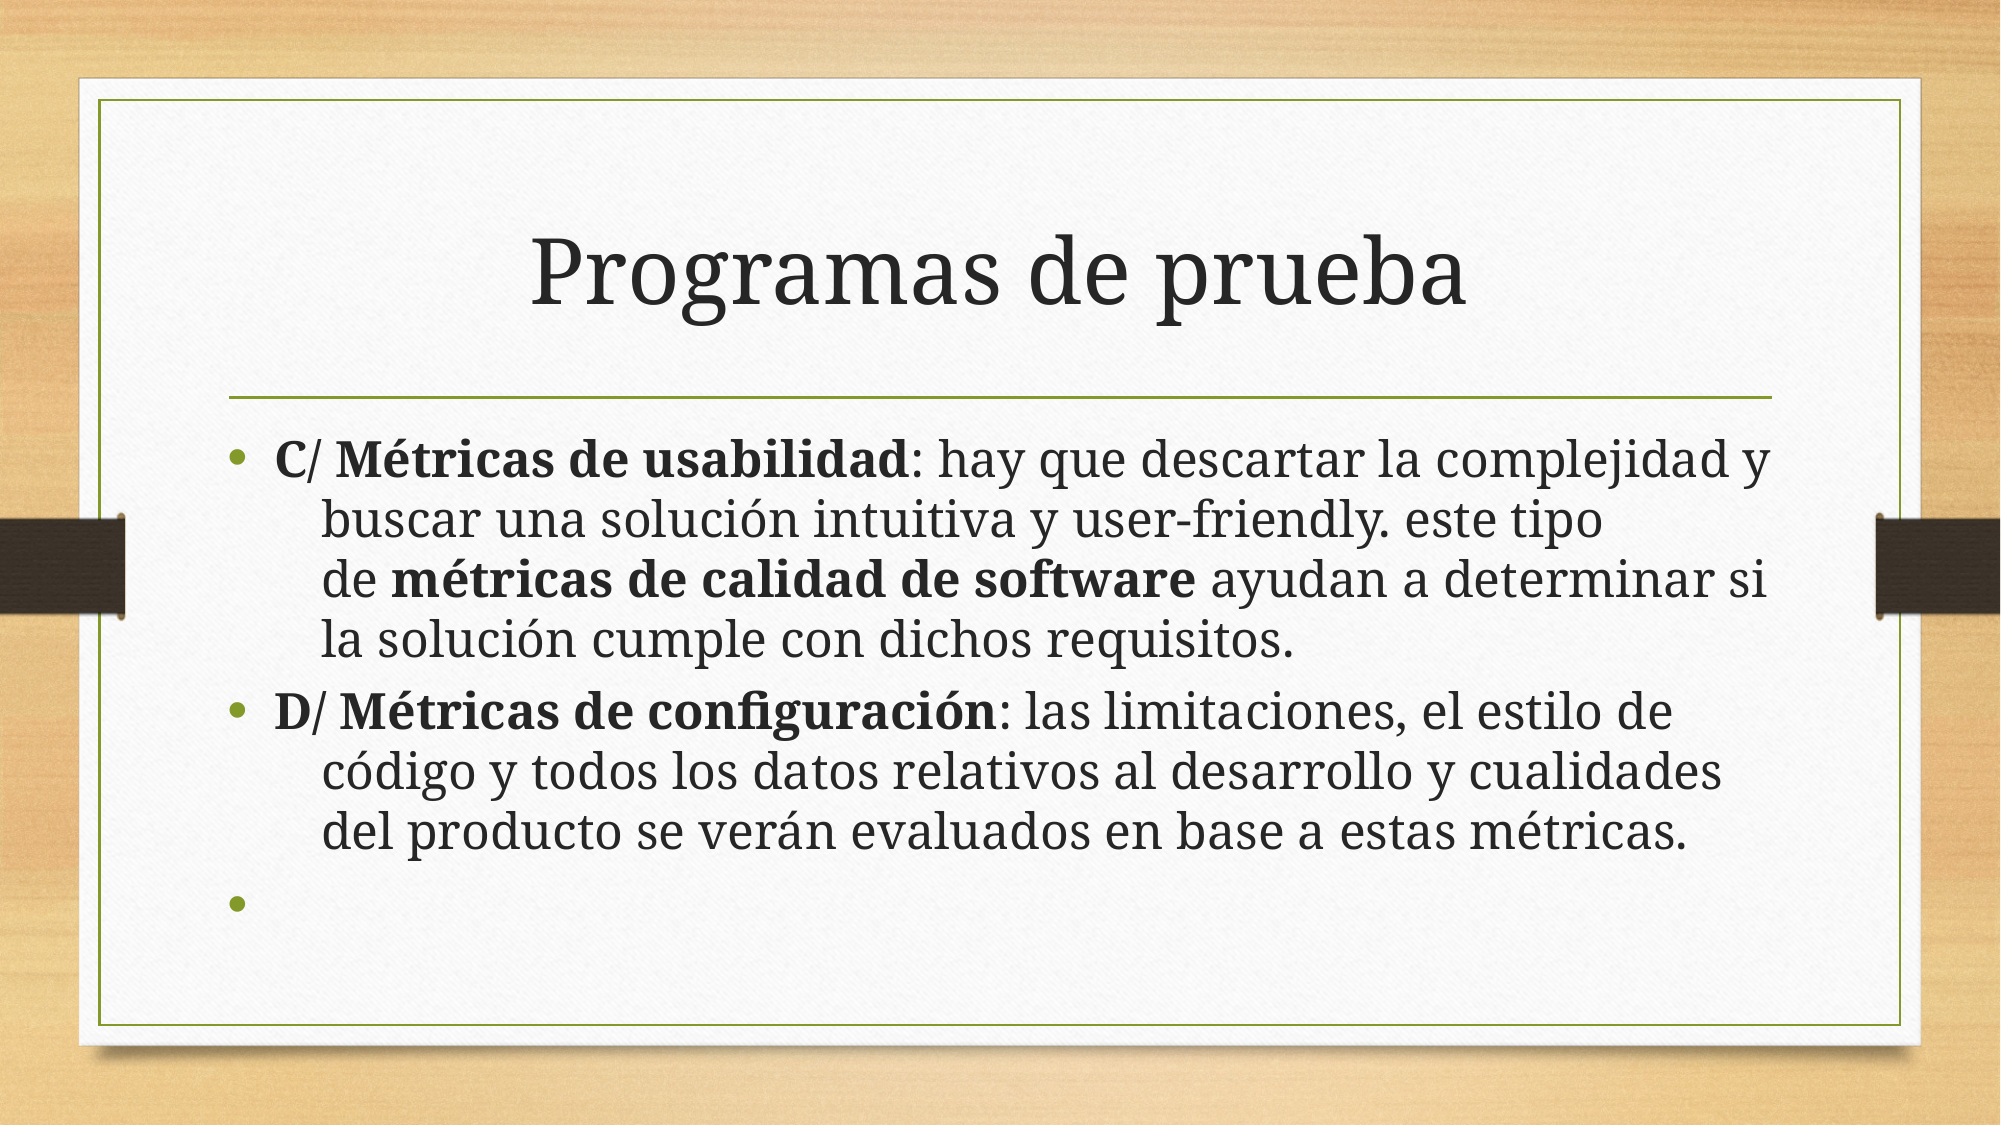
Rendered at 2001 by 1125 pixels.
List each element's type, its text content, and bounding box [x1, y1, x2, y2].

list C/ Métricas de usabilidad: hay que descartar la complejidad y buscar una solución intuitiva y user-friendly. este tipo de métricas de calidad de software ayudan a determinar si la solución cumple con dichos requisitos. D/ Métricas de configuración: las limitaciones, el estilo de código y todos los datos relativos al desarrollo y cualidades del producto se verán evaluados en base a estas métricas. [212, 419, 1788, 964]
title Programas de prueba [212, 161, 1788, 376]
picture [0, 0, 2001, 1125]
